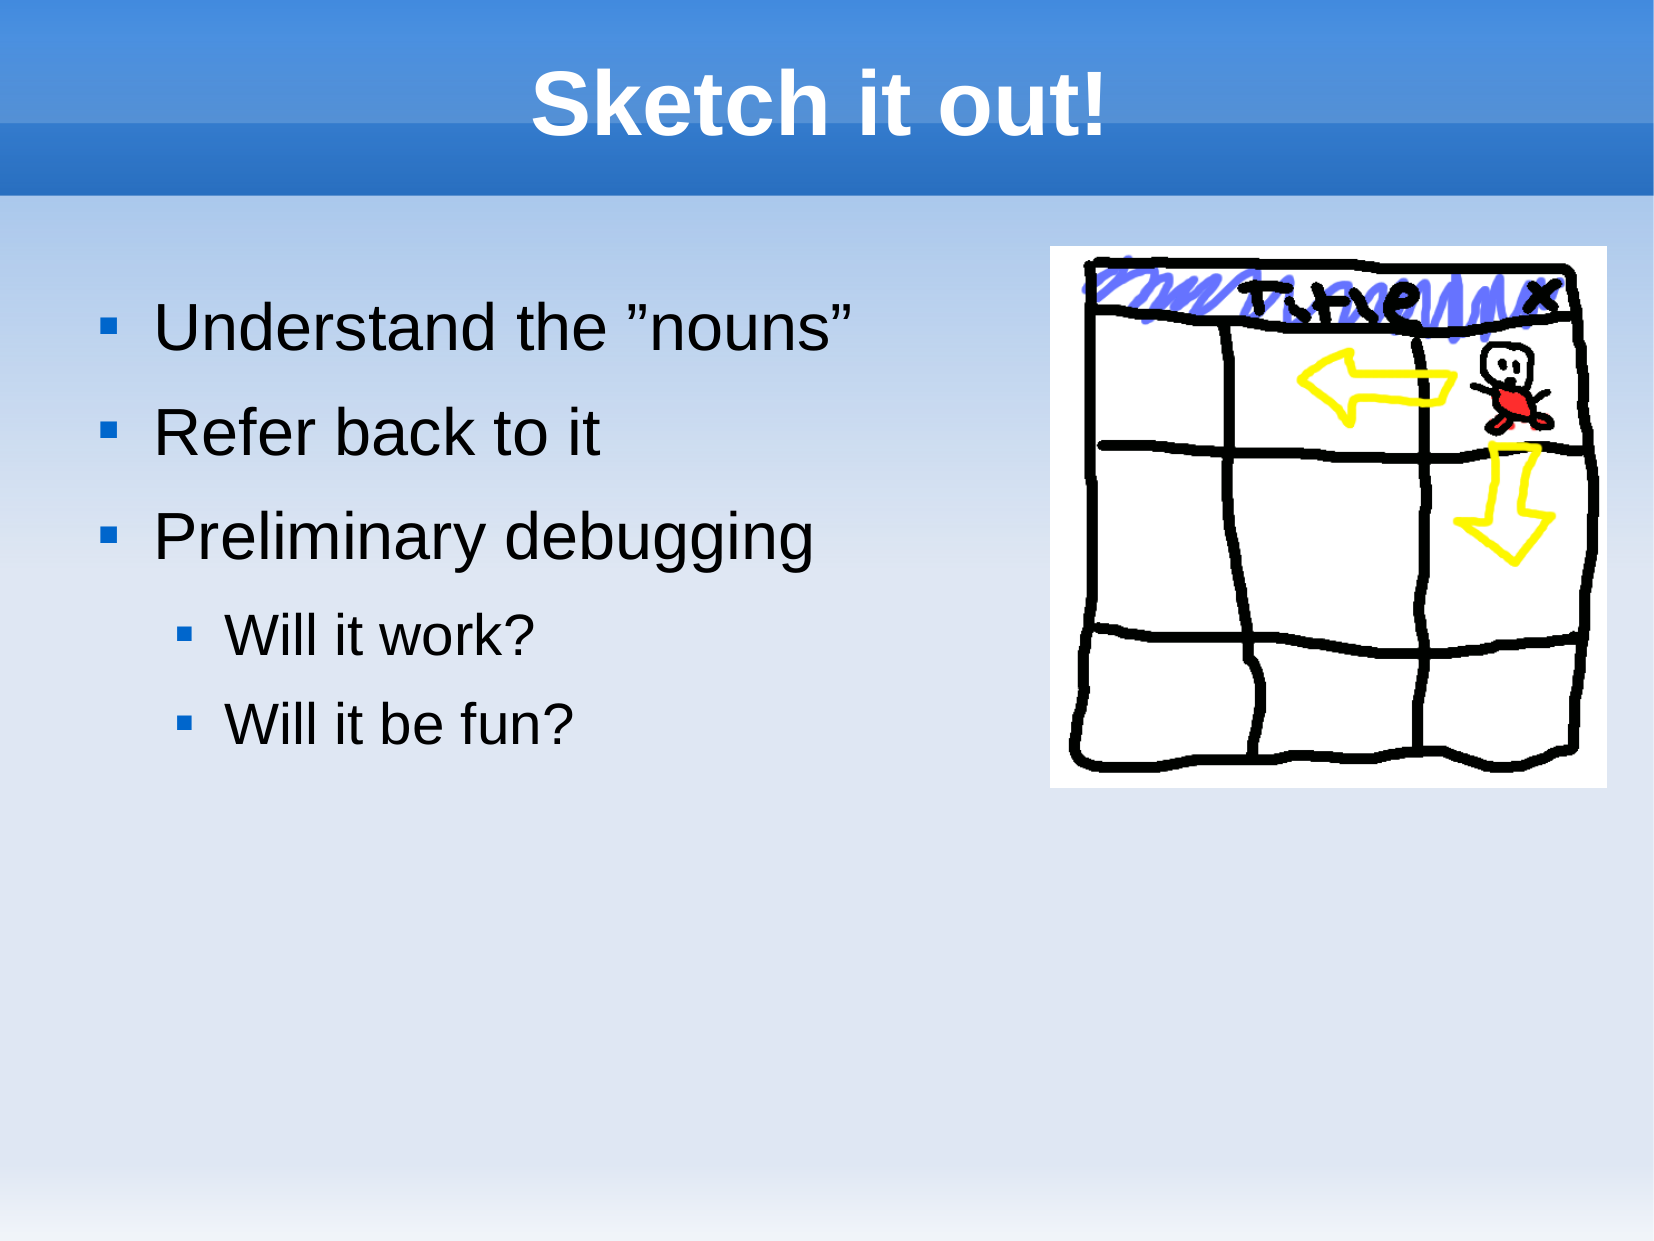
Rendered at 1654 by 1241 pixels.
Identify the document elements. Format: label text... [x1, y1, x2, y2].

list Understand the ”nouns” Refer back to it Preliminary debugging Will it work? Will it be fun? [82, 290, 1571, 1094]
picture [0, 0, 1654, 1241]
title Sketch it out! [76, 7, 1565, 200]
